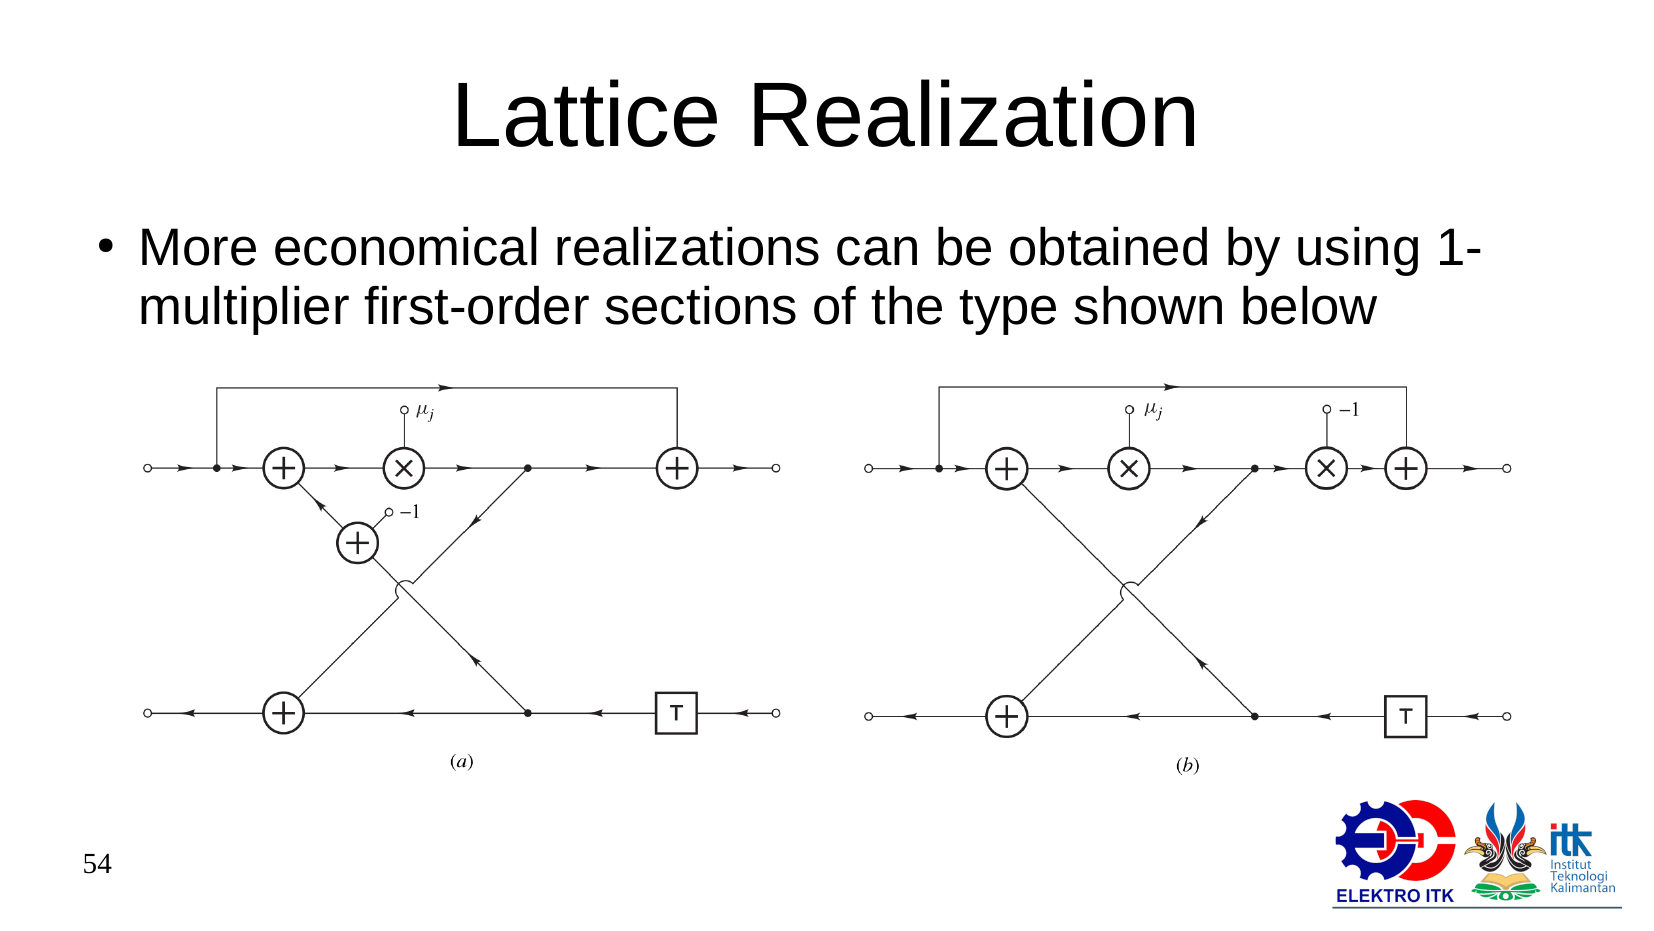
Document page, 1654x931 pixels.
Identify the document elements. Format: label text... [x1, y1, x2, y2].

picture [1332, 800, 1622, 918]
list More economical realizations can be obtained by using 1-multiplier ﬁrst-order sections of the type shown below [82, 217, 1538, 338]
picture [134, 371, 792, 779]
title Lattice Realization [82, 37, 1571, 193]
picture [855, 369, 1523, 782]
